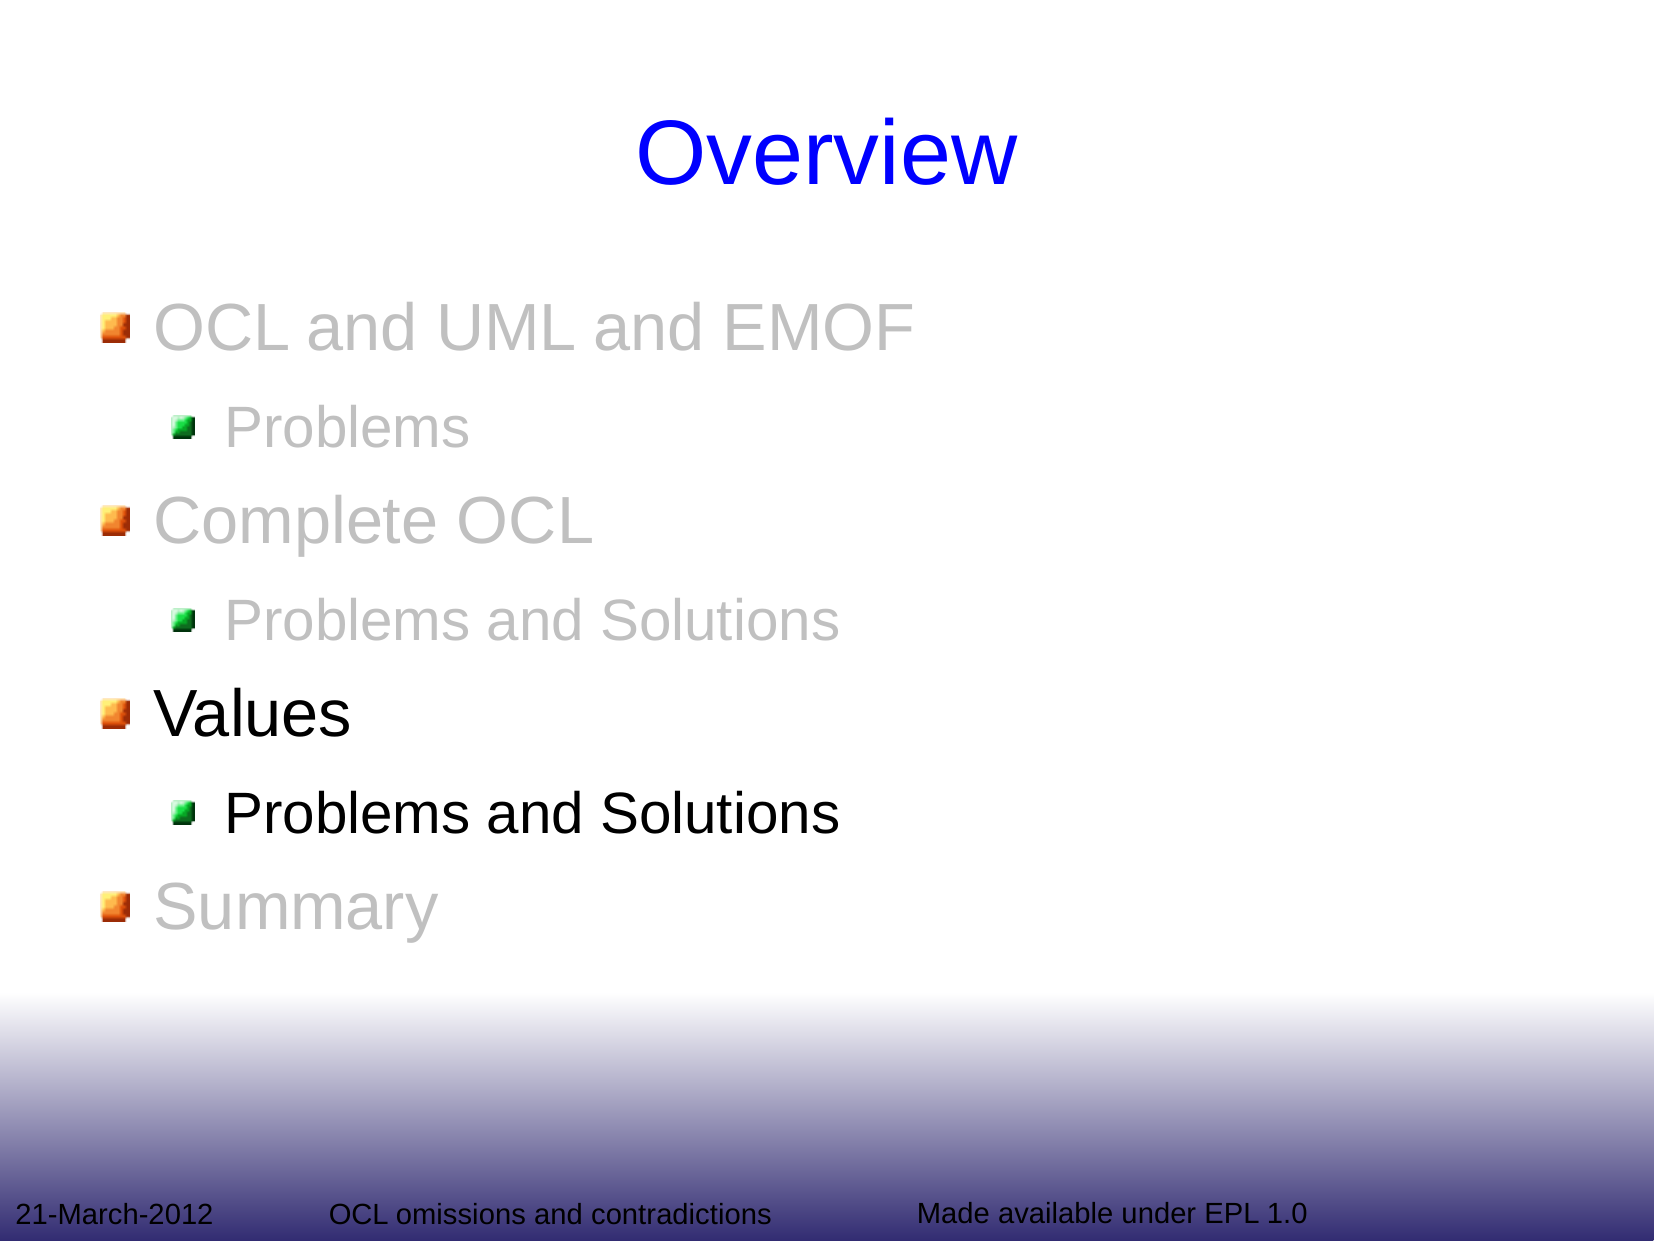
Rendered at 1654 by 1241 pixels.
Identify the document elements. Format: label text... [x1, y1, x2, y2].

list OCL and UML and EMOF Problems Complete OCL Problems and Solutions Values Problems and Solutions Summary [82, 290, 1571, 1109]
title Overview [82, 49, 1571, 257]
